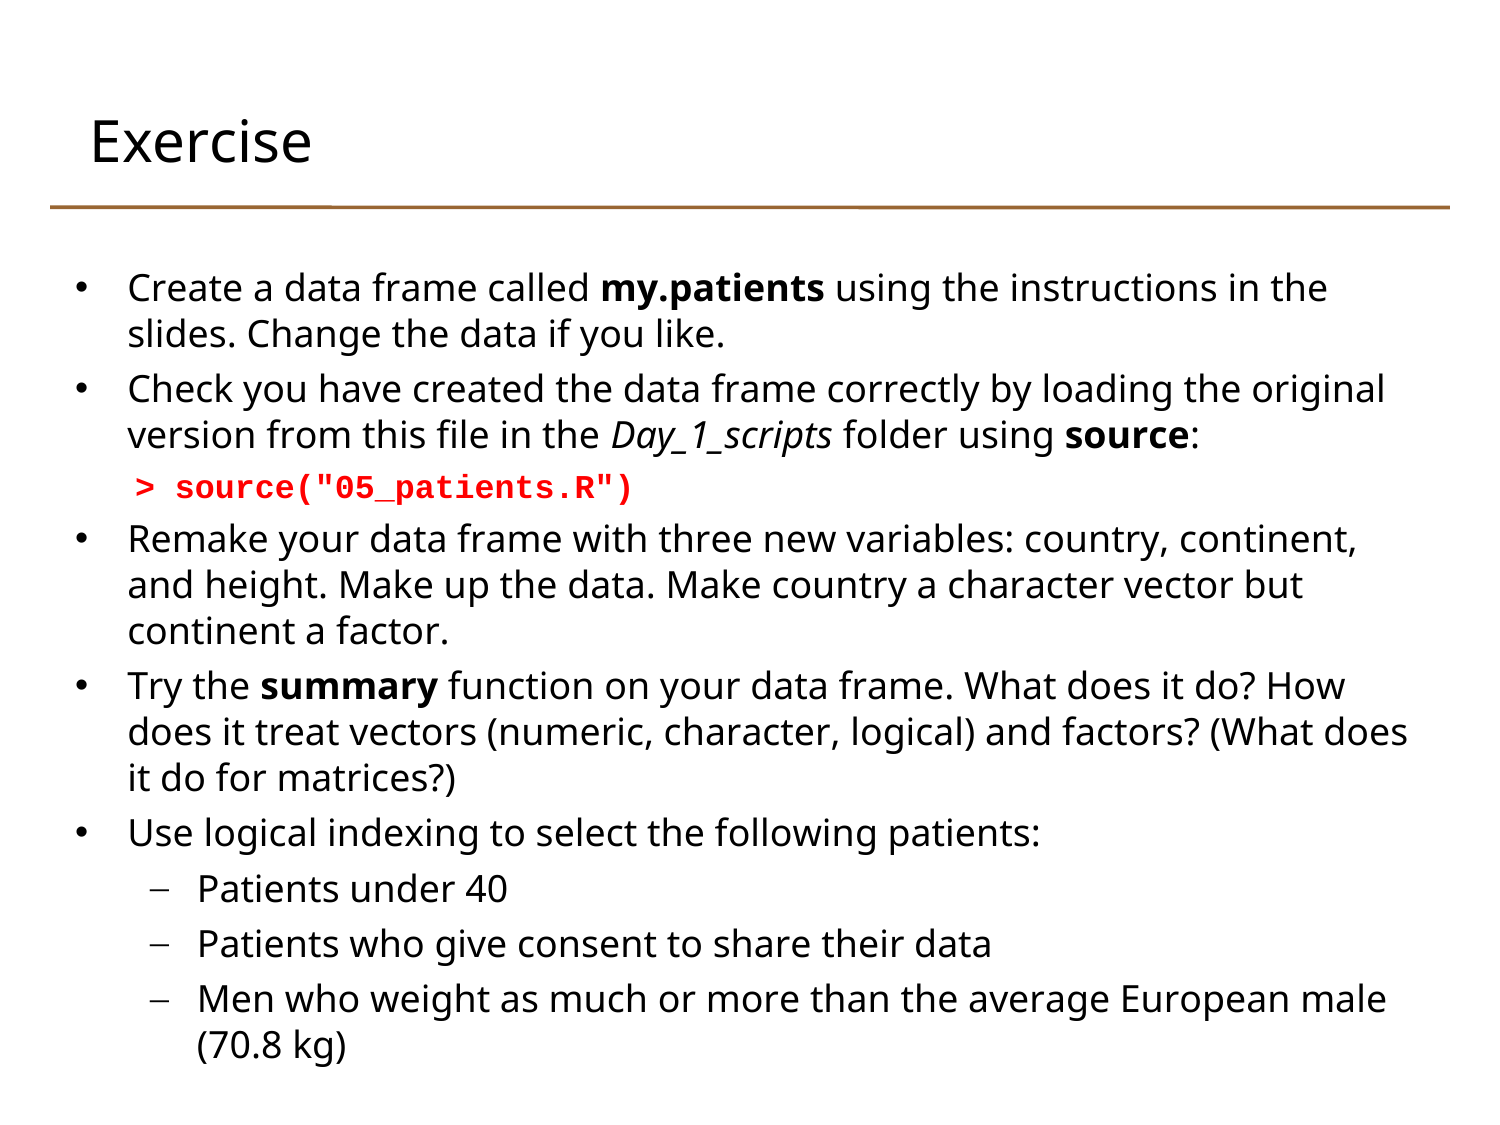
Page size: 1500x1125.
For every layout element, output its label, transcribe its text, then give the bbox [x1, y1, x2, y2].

text_box Exercise [75, 44, 1425, 233]
text_box Create a data frame called my.patients using the instructions in the slides. Change the data if you like. Check you have created the data frame correctly by loading the original version from this file in the Day_1_scripts folder using source: > source("05_patients.R") Remake your data frame with three new variables: country, continent, and height. Make up the data. Make country a character vector but continent a factor. Try the summary function on your data frame. What does it do? How does it treat vectors (numeric, character, logical) and factors? (What does it do for matrices?) Use logical indexing to select the following patients: Patients under 40 Patients who give consent to share their data Men who weight as much or more than the average European male (70.8 kg) [75, 263, 1425, 1006]
